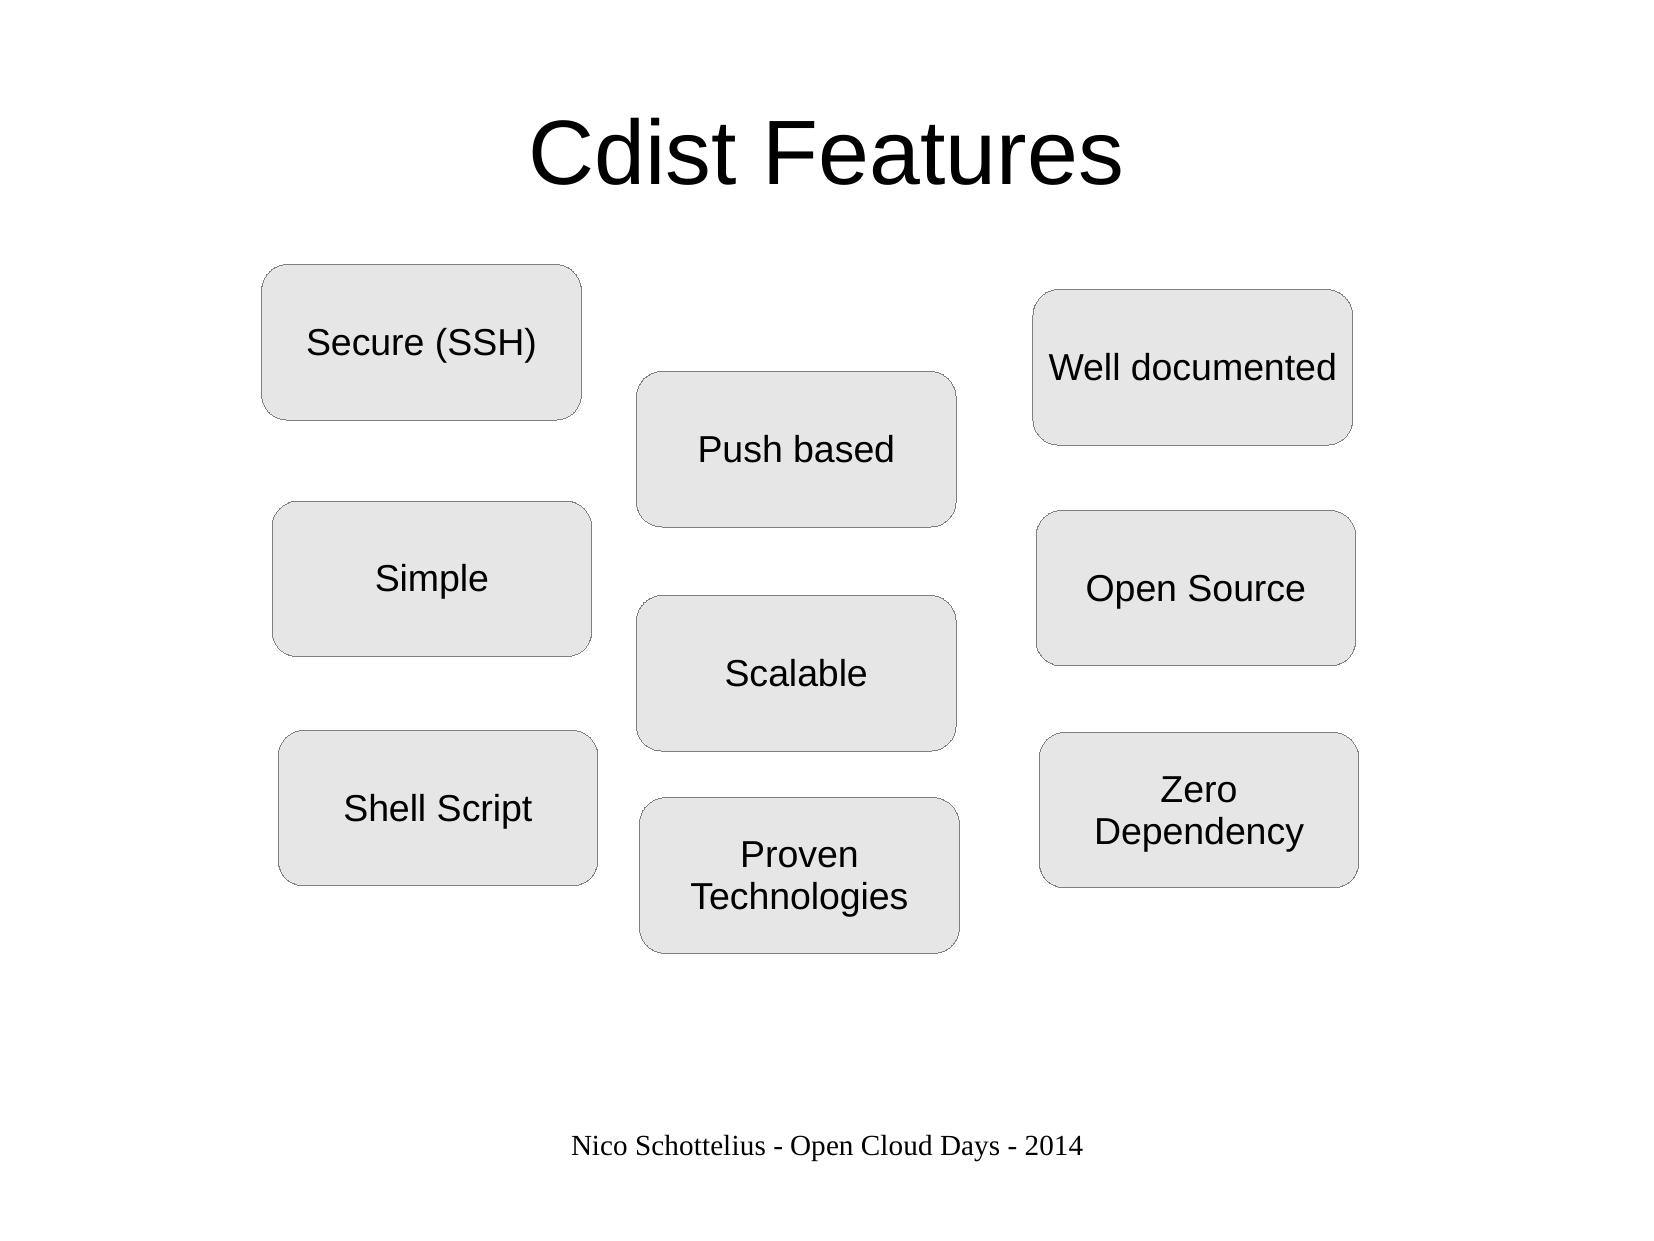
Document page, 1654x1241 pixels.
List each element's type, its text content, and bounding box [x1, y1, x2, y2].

text_box Open Source [1036, 510, 1356, 666]
text_box Proven Technologies [639, 797, 960, 954]
text_box Secure (SSH) [261, 264, 582, 421]
text_box Push based [636, 371, 957, 528]
text_box Zero Dependency [1039, 732, 1359, 888]
text_box Simple [272, 501, 592, 657]
text_box Well documented [1032, 289, 1353, 446]
text_box Shell Script [278, 730, 598, 886]
text_box Scalable [636, 595, 957, 752]
title Cdist Features [82, 49, 1571, 257]
